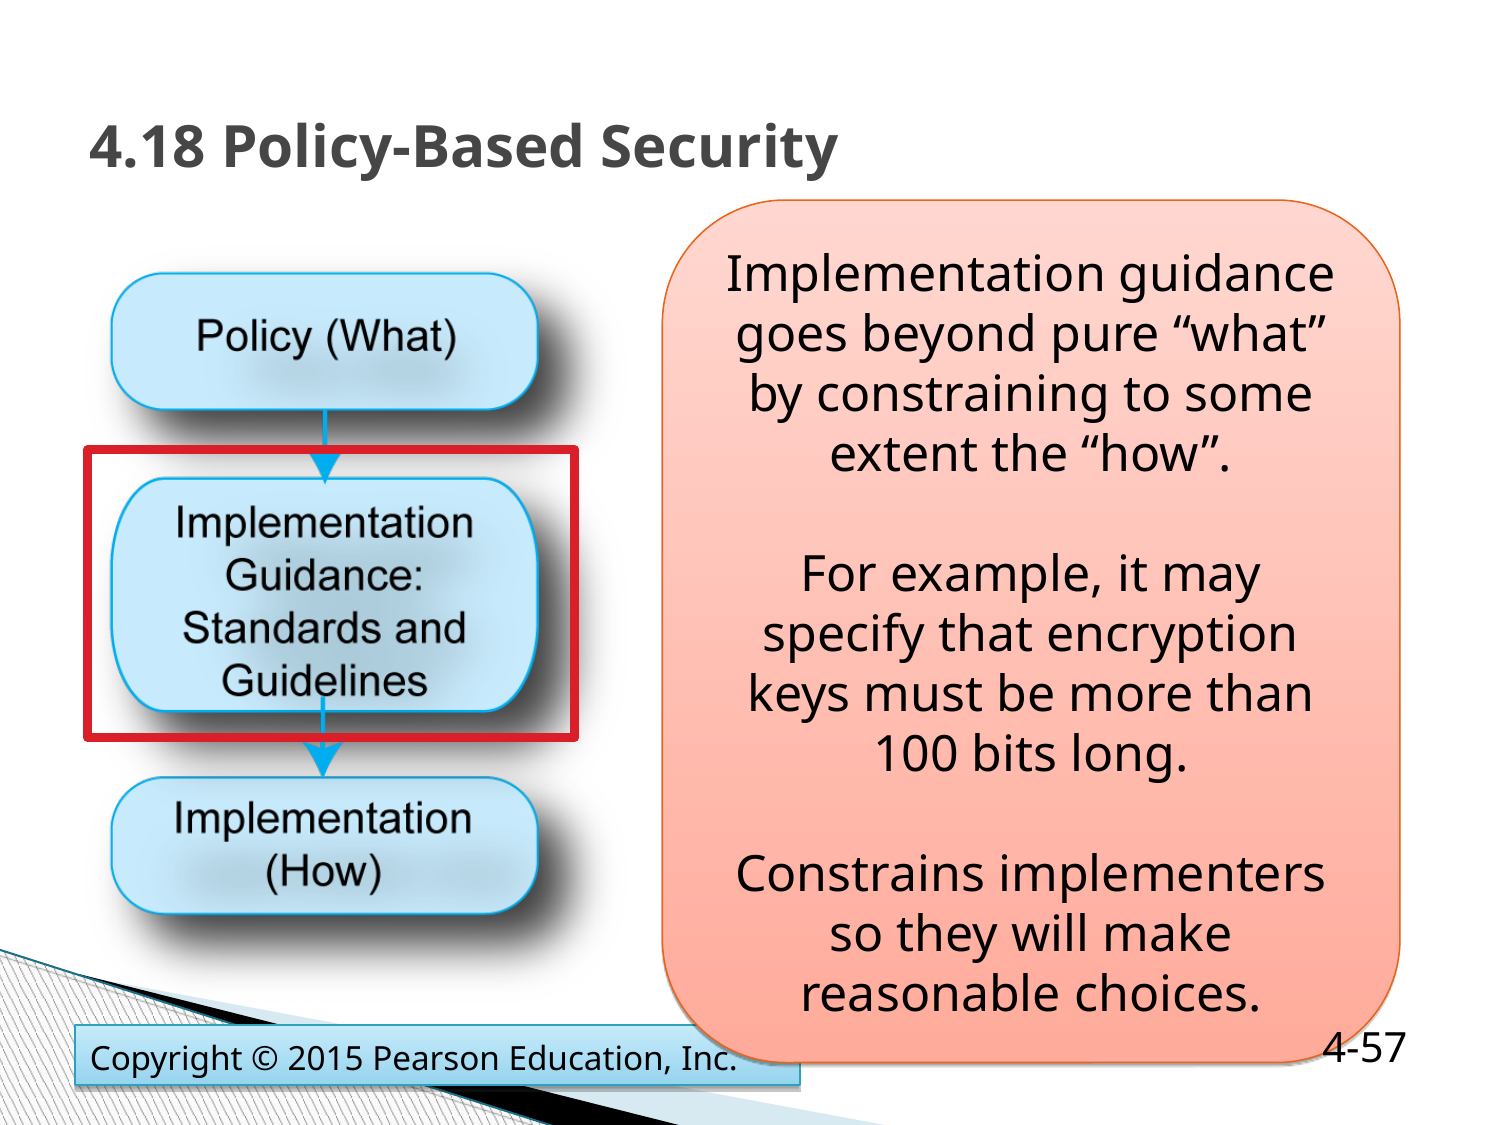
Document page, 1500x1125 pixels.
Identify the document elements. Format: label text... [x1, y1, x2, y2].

picture [0, 237, 636, 1125]
title 4.18 Policy-Based Security [75, 62, 1425, 225]
footer Copyright © 2015 Pearson Education, Inc. [75, 1025, 800, 1085]
text_box Implementation guidance goes beyond pure “what” by constraining to some extent the “how”. For example, it may specify that encryption keys must be more than 100 bits long. Constrains implementers so they will make reasonable choices. [662, 200, 1400, 1063]
slide_number 4-<number> [1275, 1025, 1423, 1085]
